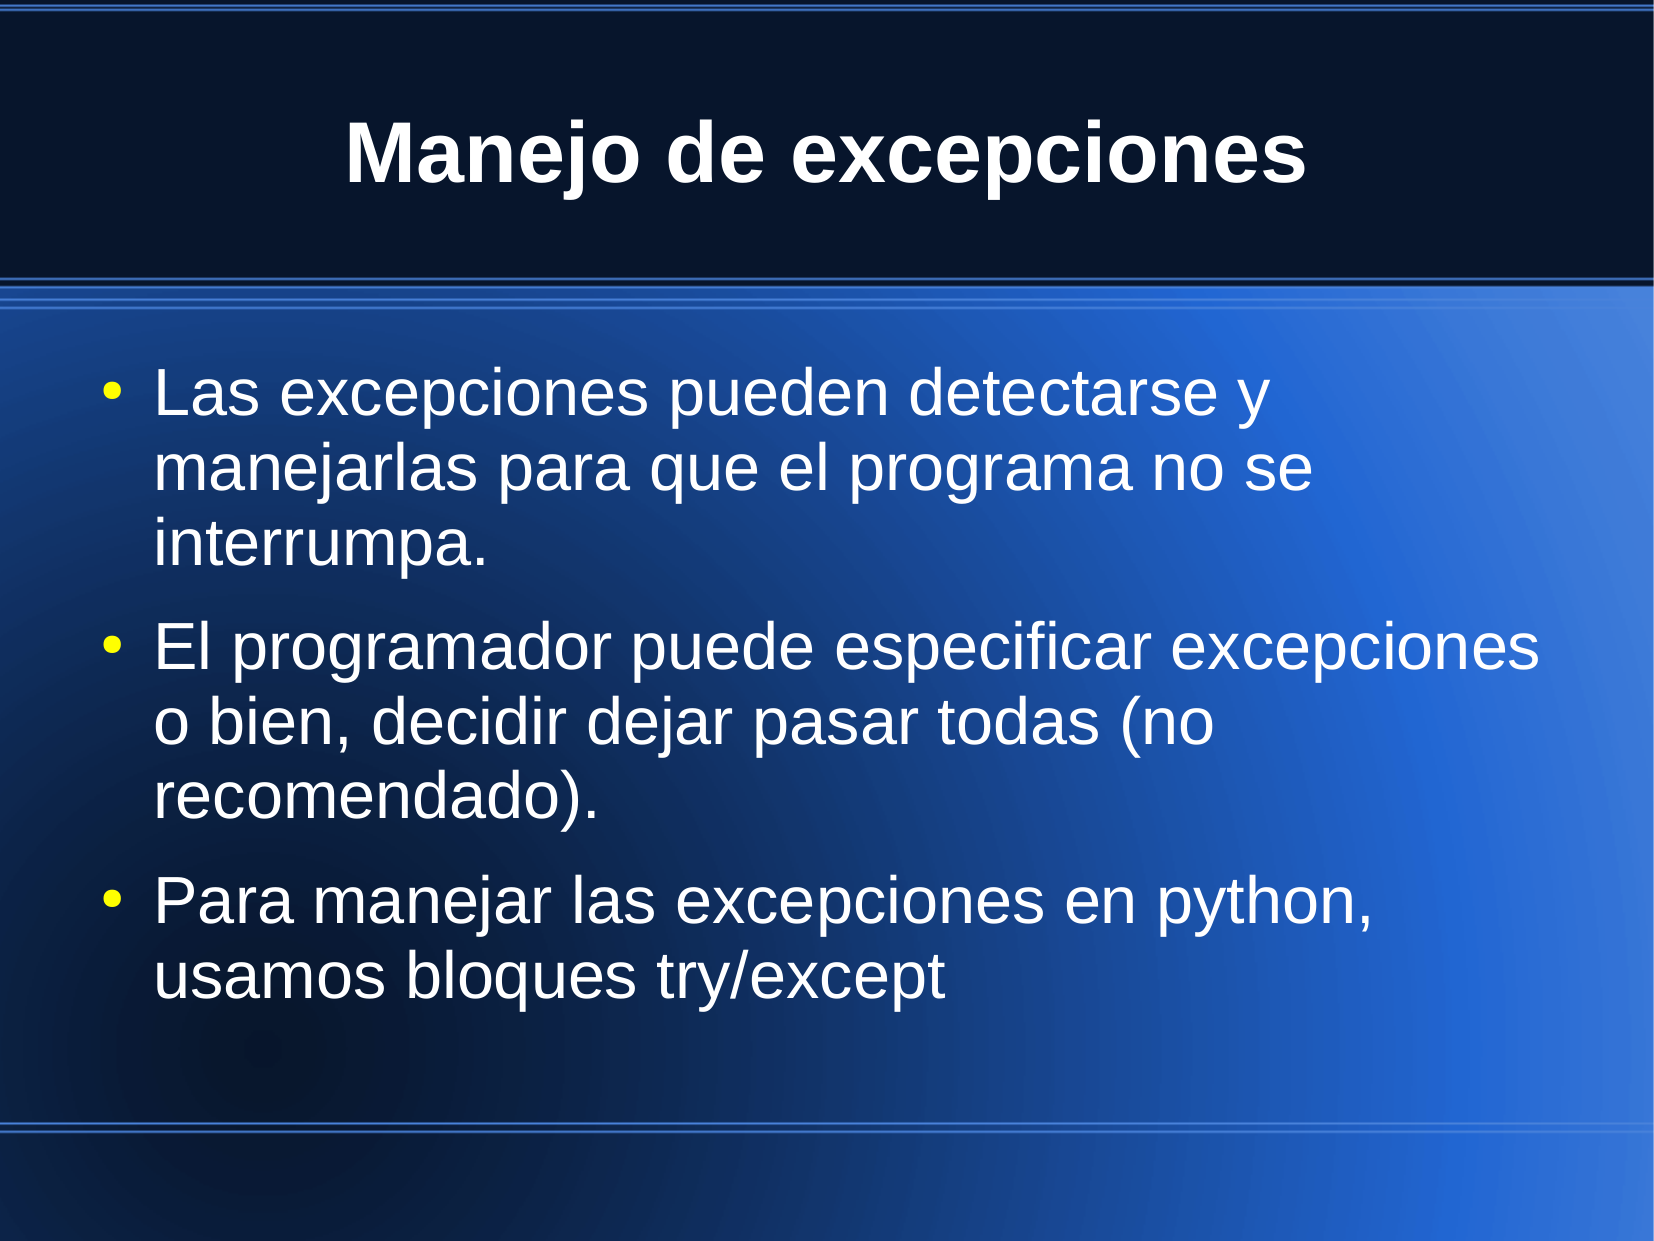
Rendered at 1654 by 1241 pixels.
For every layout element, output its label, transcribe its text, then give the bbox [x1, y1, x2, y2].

title Manejo de excepciones [82, 49, 1571, 257]
picture [0, 0, 1654, 1241]
list Las excepciones pueden detectarse y manejarlas para que el programa no se interrumpa. El programador puede especificar excepciones o bien, decidir dejar pasar todas (no recomendado). Para manejar las excepciones en python, usamos bloques try/except [82, 355, 1571, 1075]
